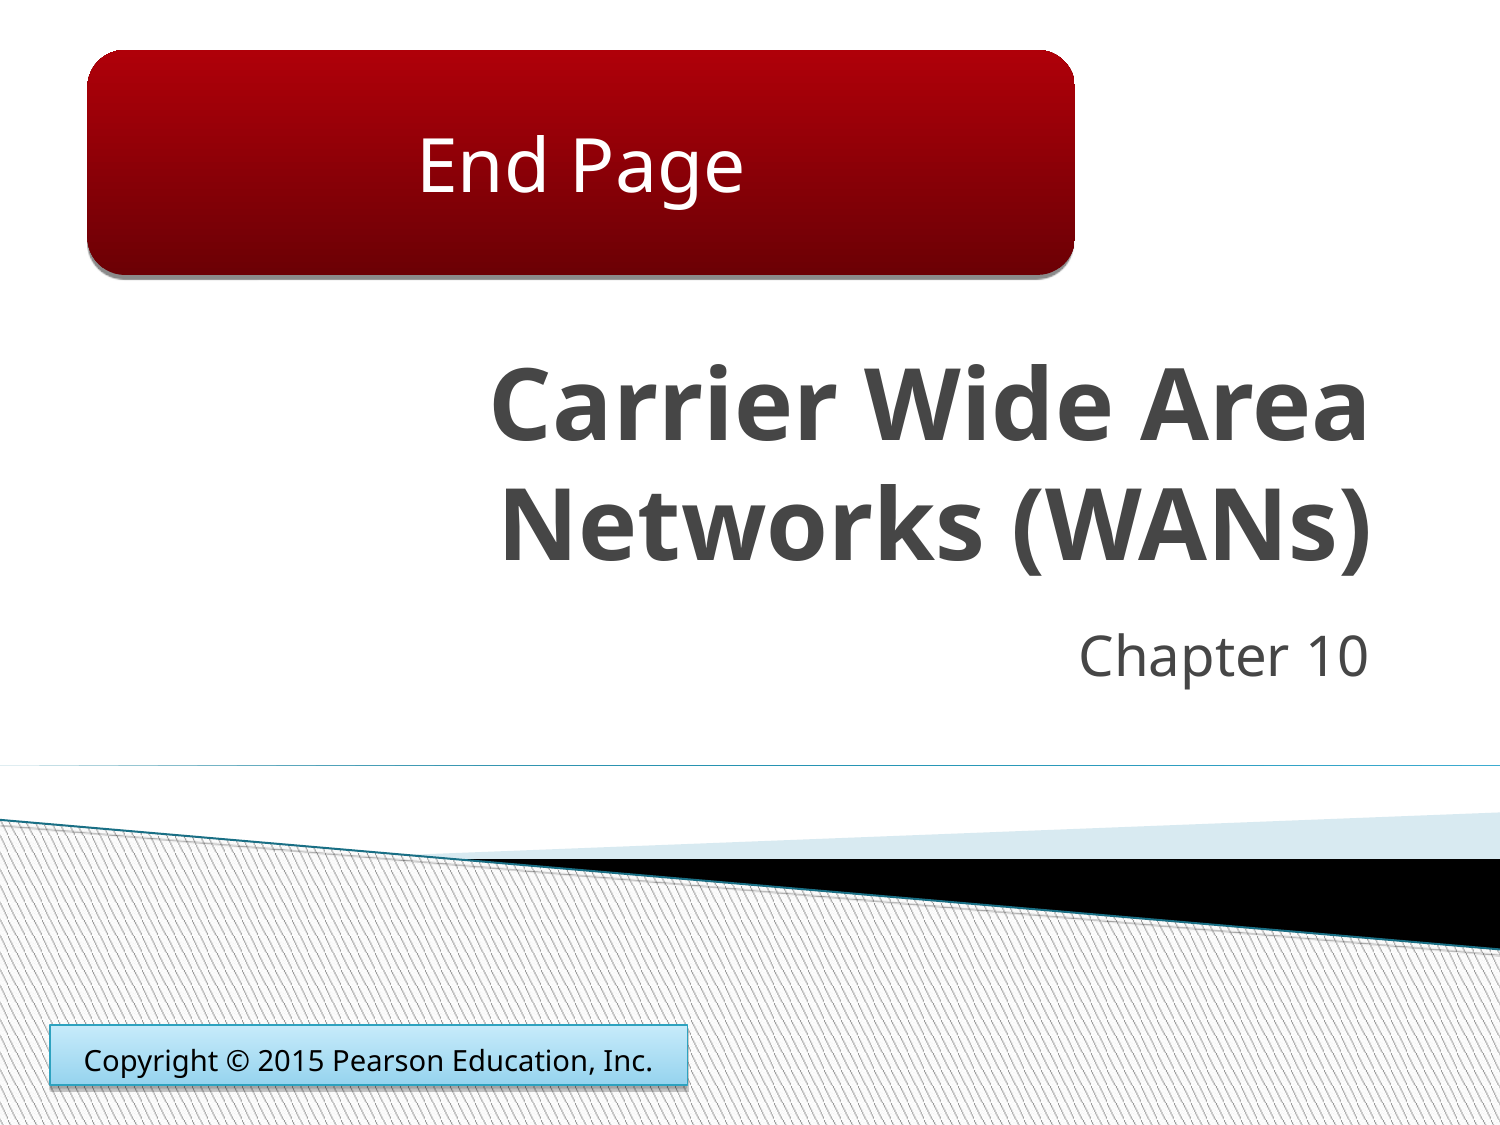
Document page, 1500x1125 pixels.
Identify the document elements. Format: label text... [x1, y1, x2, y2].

title Carrier Wide Area Networks (WANs) [112, 287, 1388, 588]
footer Copyright © 2015 Pearson Education, Inc. [50, 1025, 688, 1085]
subtitle Chapter 10 [112, 612, 1388, 790]
picture [0, 821, 1500, 1125]
text_box End Page [87, 49, 1075, 275]
